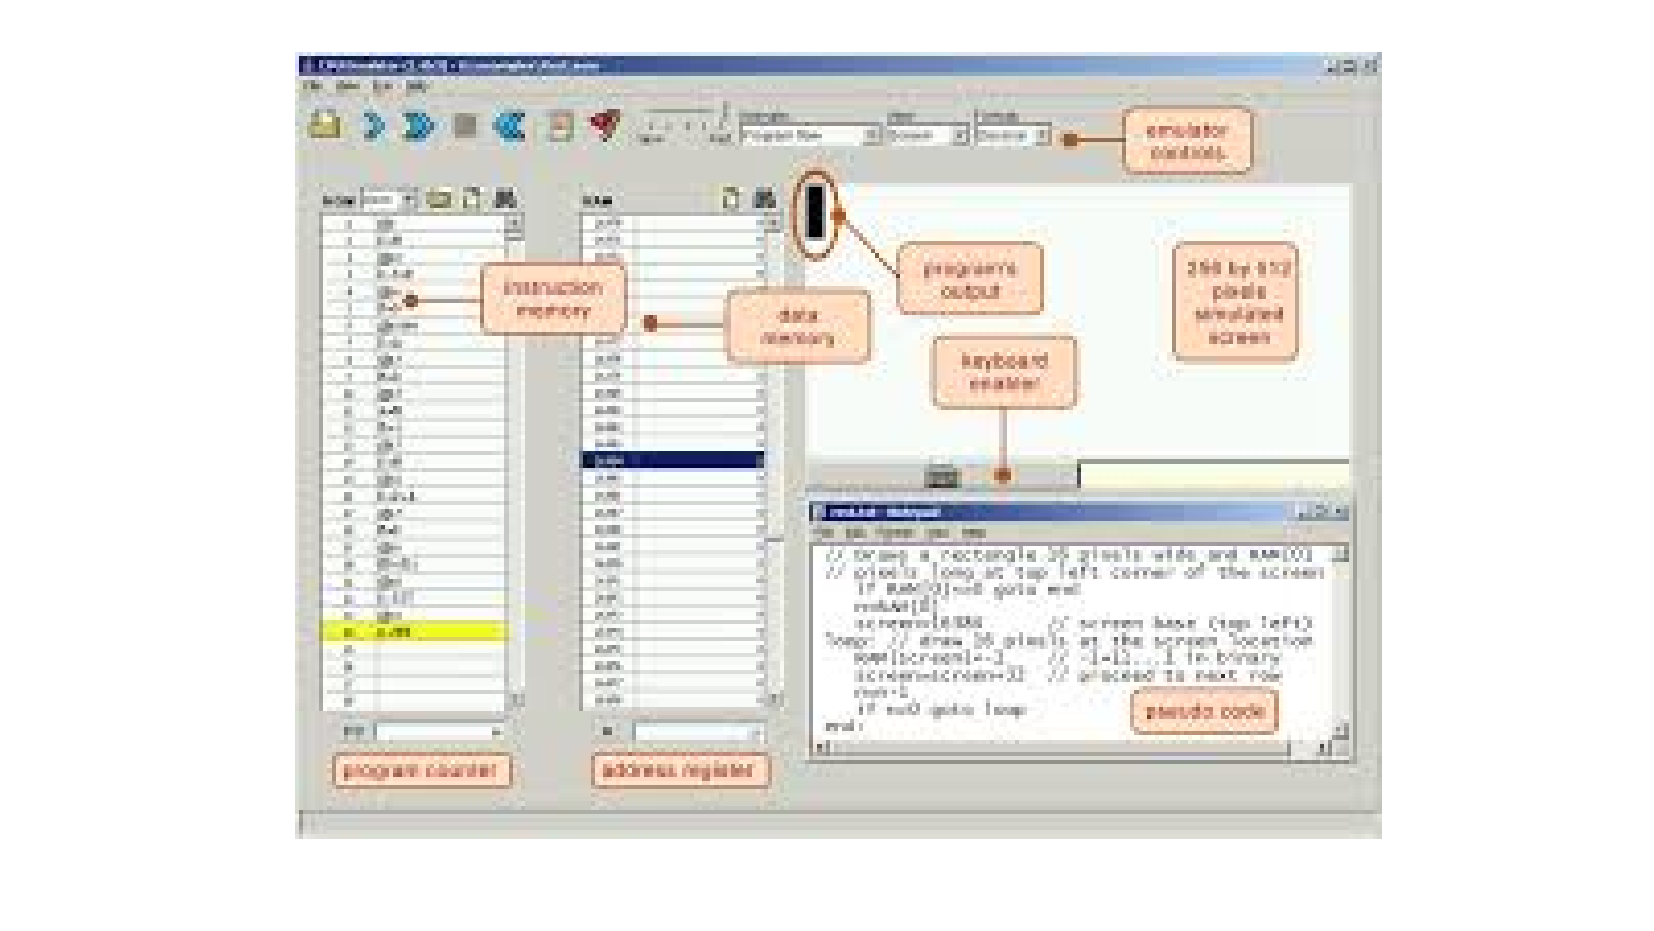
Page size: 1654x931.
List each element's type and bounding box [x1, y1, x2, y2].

picture [295, 52, 1382, 839]
